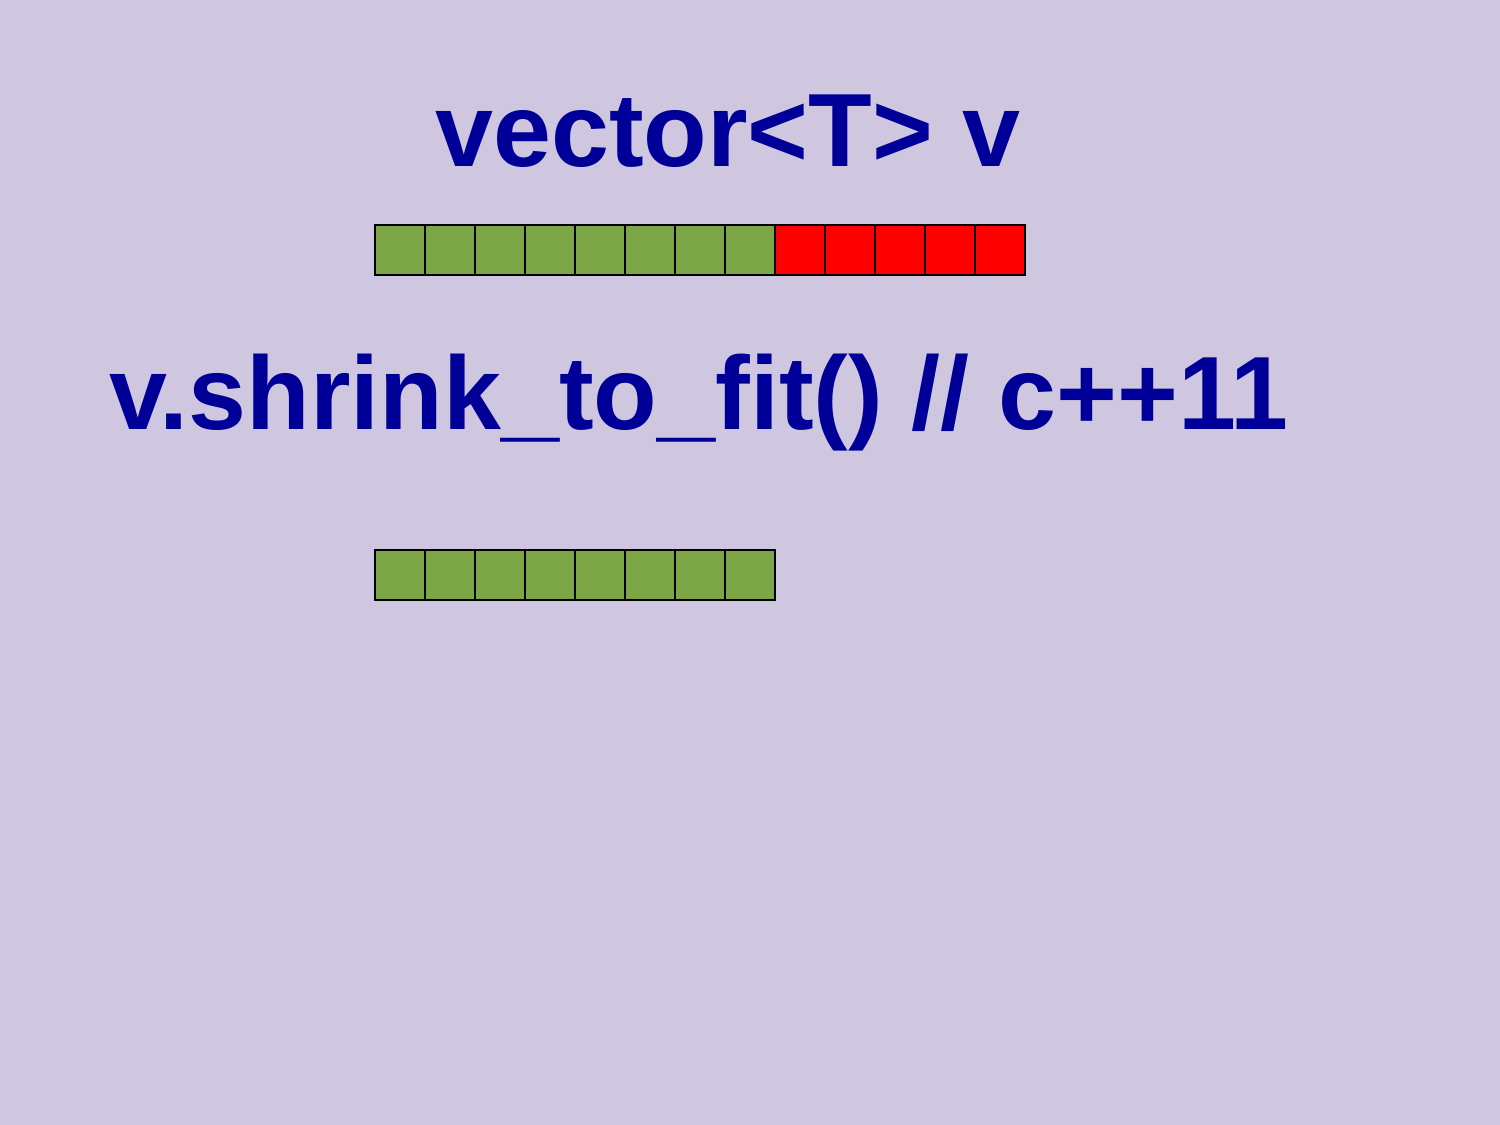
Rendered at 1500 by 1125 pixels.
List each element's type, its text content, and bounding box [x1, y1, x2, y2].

text_box v.shrink_to_fit() // c++11 [109, 325, 1291, 451]
text_box [375, 549, 775, 601]
text_box [375, 225, 1026, 276]
title vector<T> v [433, 31, 1024, 219]
